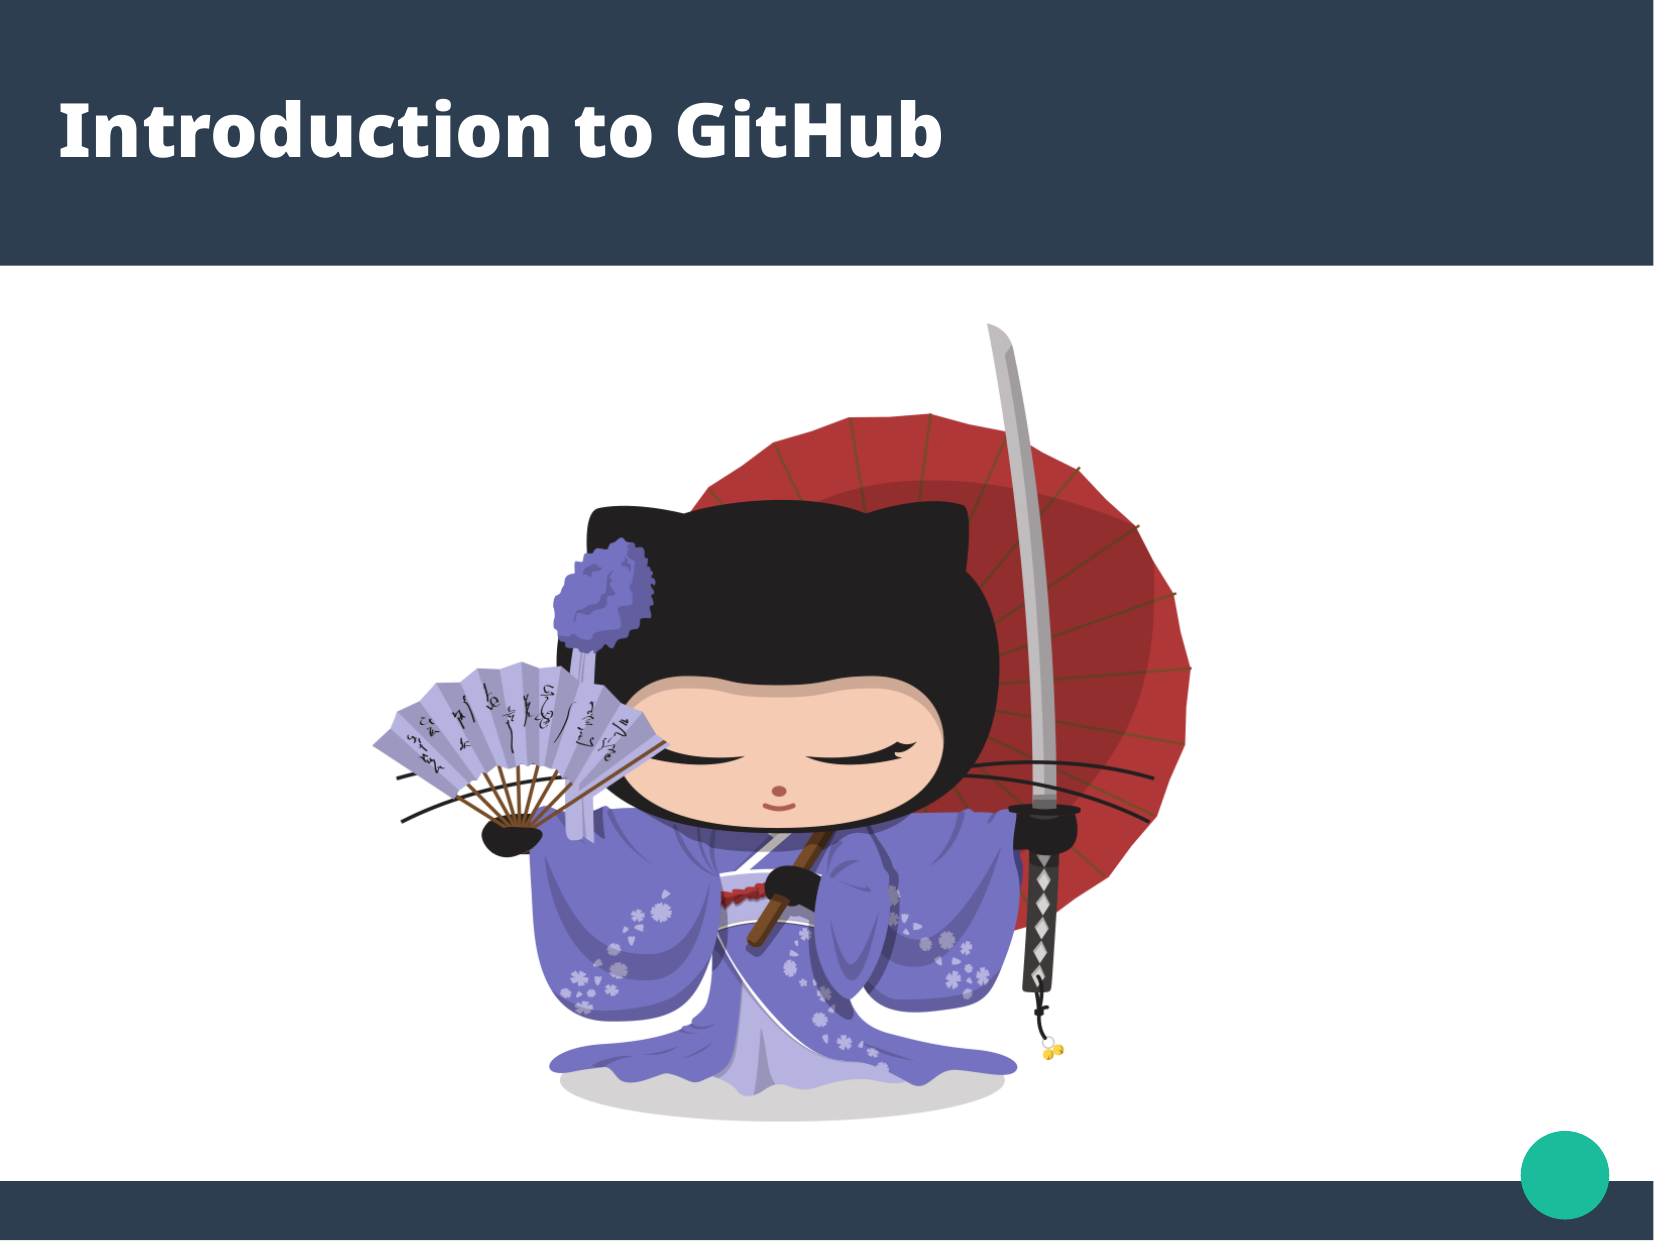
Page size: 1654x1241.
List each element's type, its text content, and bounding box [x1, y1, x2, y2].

picture [330, 271, 1234, 1175]
title Introduction to GitHub [59, 49, 1595, 207]
